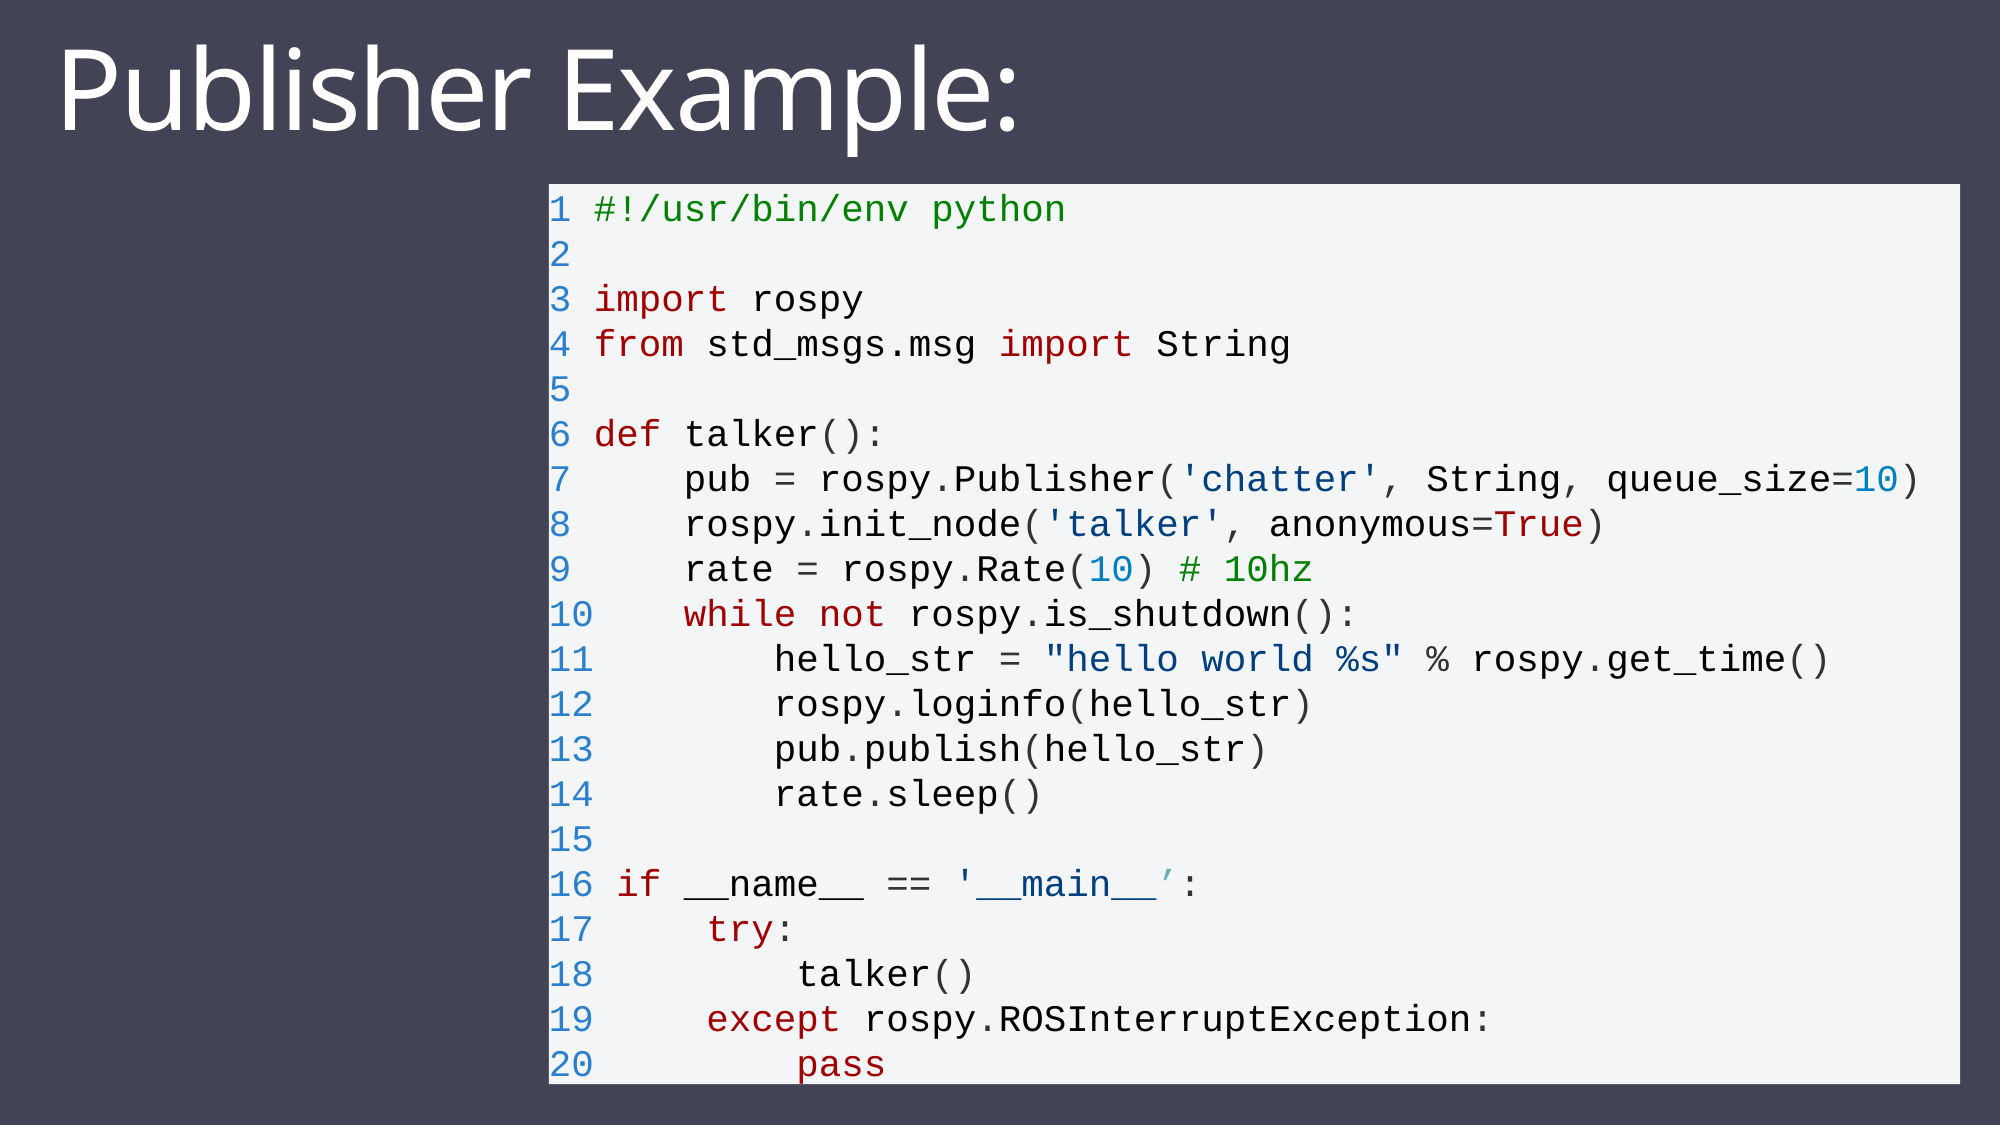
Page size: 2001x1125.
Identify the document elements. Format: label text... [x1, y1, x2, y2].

list 1 #!/usr/bin/env python 2 3 import rospy 4 from std_msgs.msg import String 5 6 def talker(): 7 pub = rospy.Publisher('chatter', String, queue_size=10) 8 rospy.init_node('talker', anonymous=True) 9 rate = rospy.Rate(10) # 10hz 10 while not rospy.is_shutdown(): 11 hello_str = "hello world %s" % rospy.get_time() 12 rospy.loginfo(hello_str) 13 pub.publish(hello_str) 14 rate.sleep() 15 16 if __name__ == '__main__’: 17 try: 18 talker() 19 except rospy.ROSInterruptException: 20 pass [548, 184, 1961, 1085]
title Publisher Example: [39, 0, 1807, 232]
